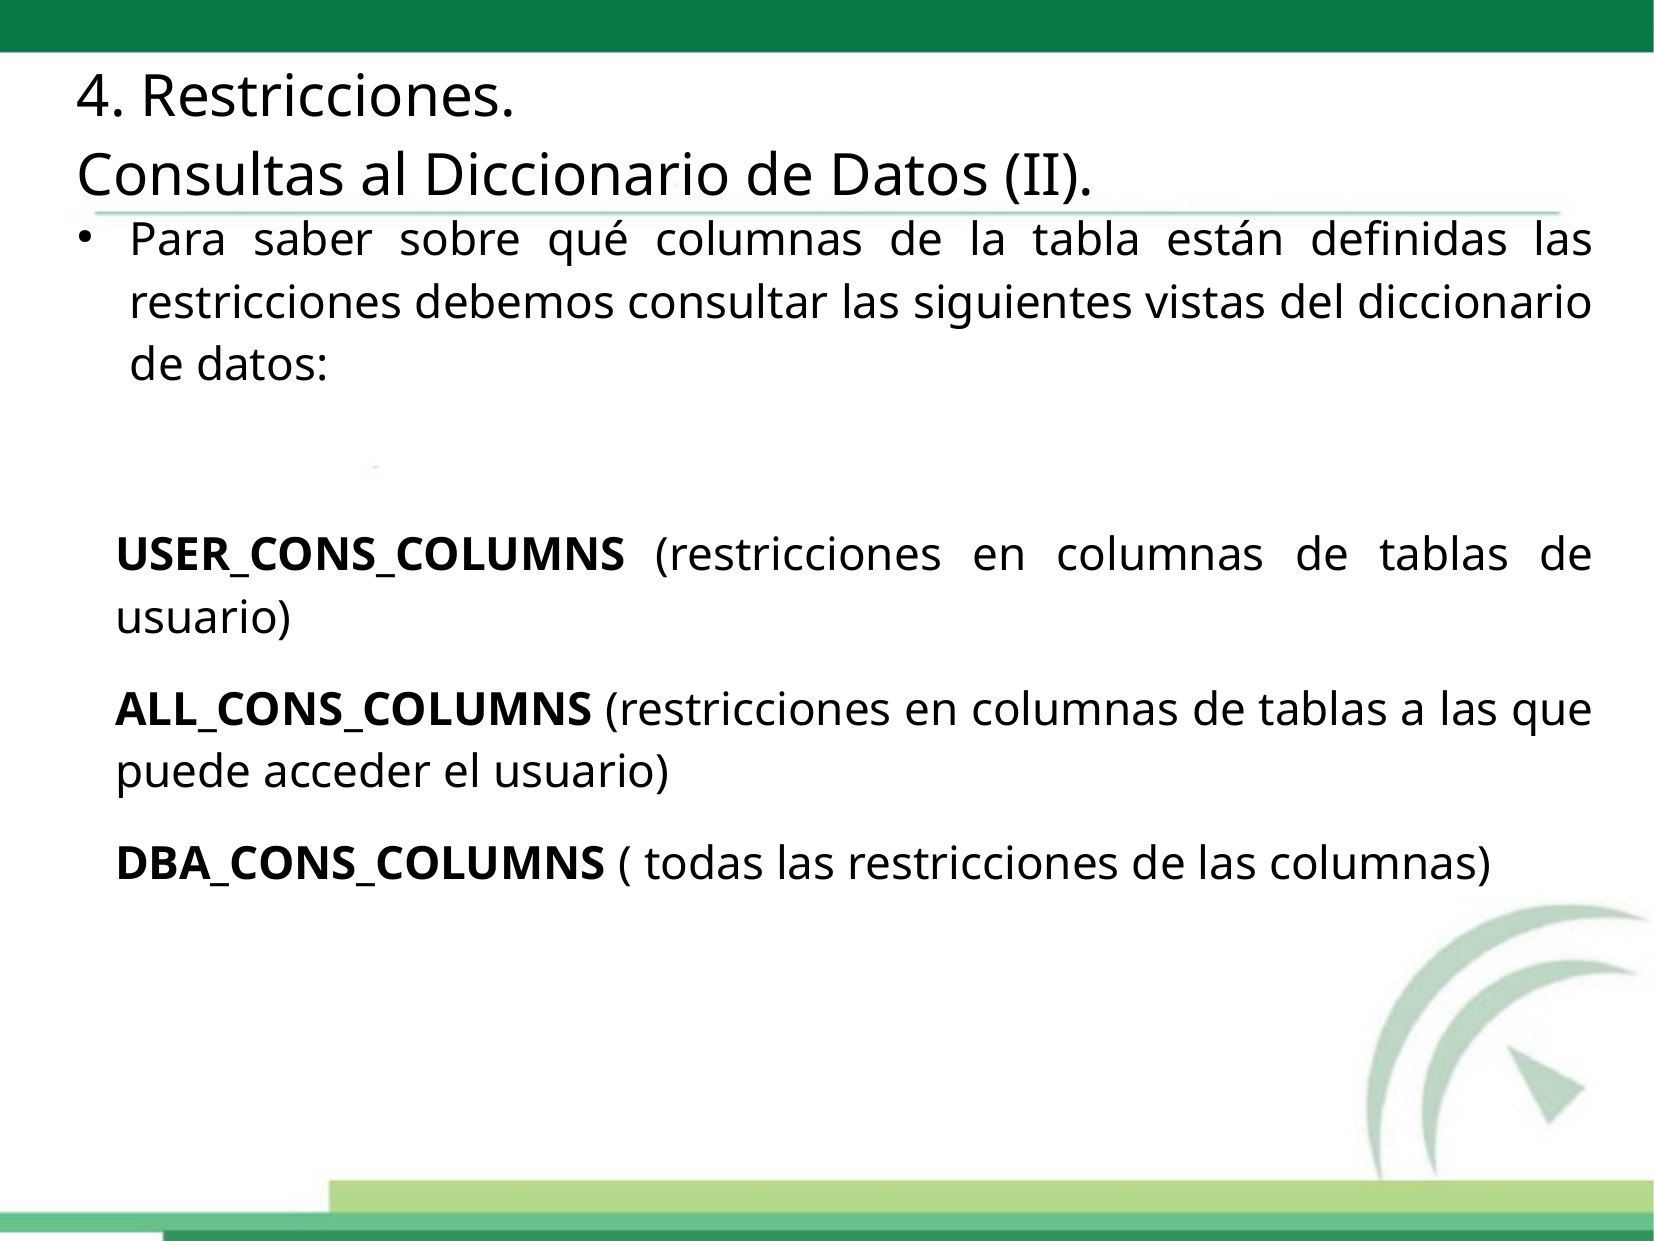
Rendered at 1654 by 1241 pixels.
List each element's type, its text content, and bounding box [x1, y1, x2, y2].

list Para saber sobre qué columnas de la tabla están definidas las restricciones debemos consultar las siguientes vistas del diccionario de datos: USER_CONS_COLUMNS (restricciones en columnas de tablas de usuario) ALL_CONS_COLUMNS (restricciones en columnas de tablas a las que puede acceder el usuario) DBA_CONS_COLUMNS ( todas las restricciones de las columnas) [59, 206, 1595, 1093]
title 4. Restricciones. Consultas al Diccionario de Datos (II). [76, 29, 1625, 237]
picture [0, 0, 1654, 1241]
